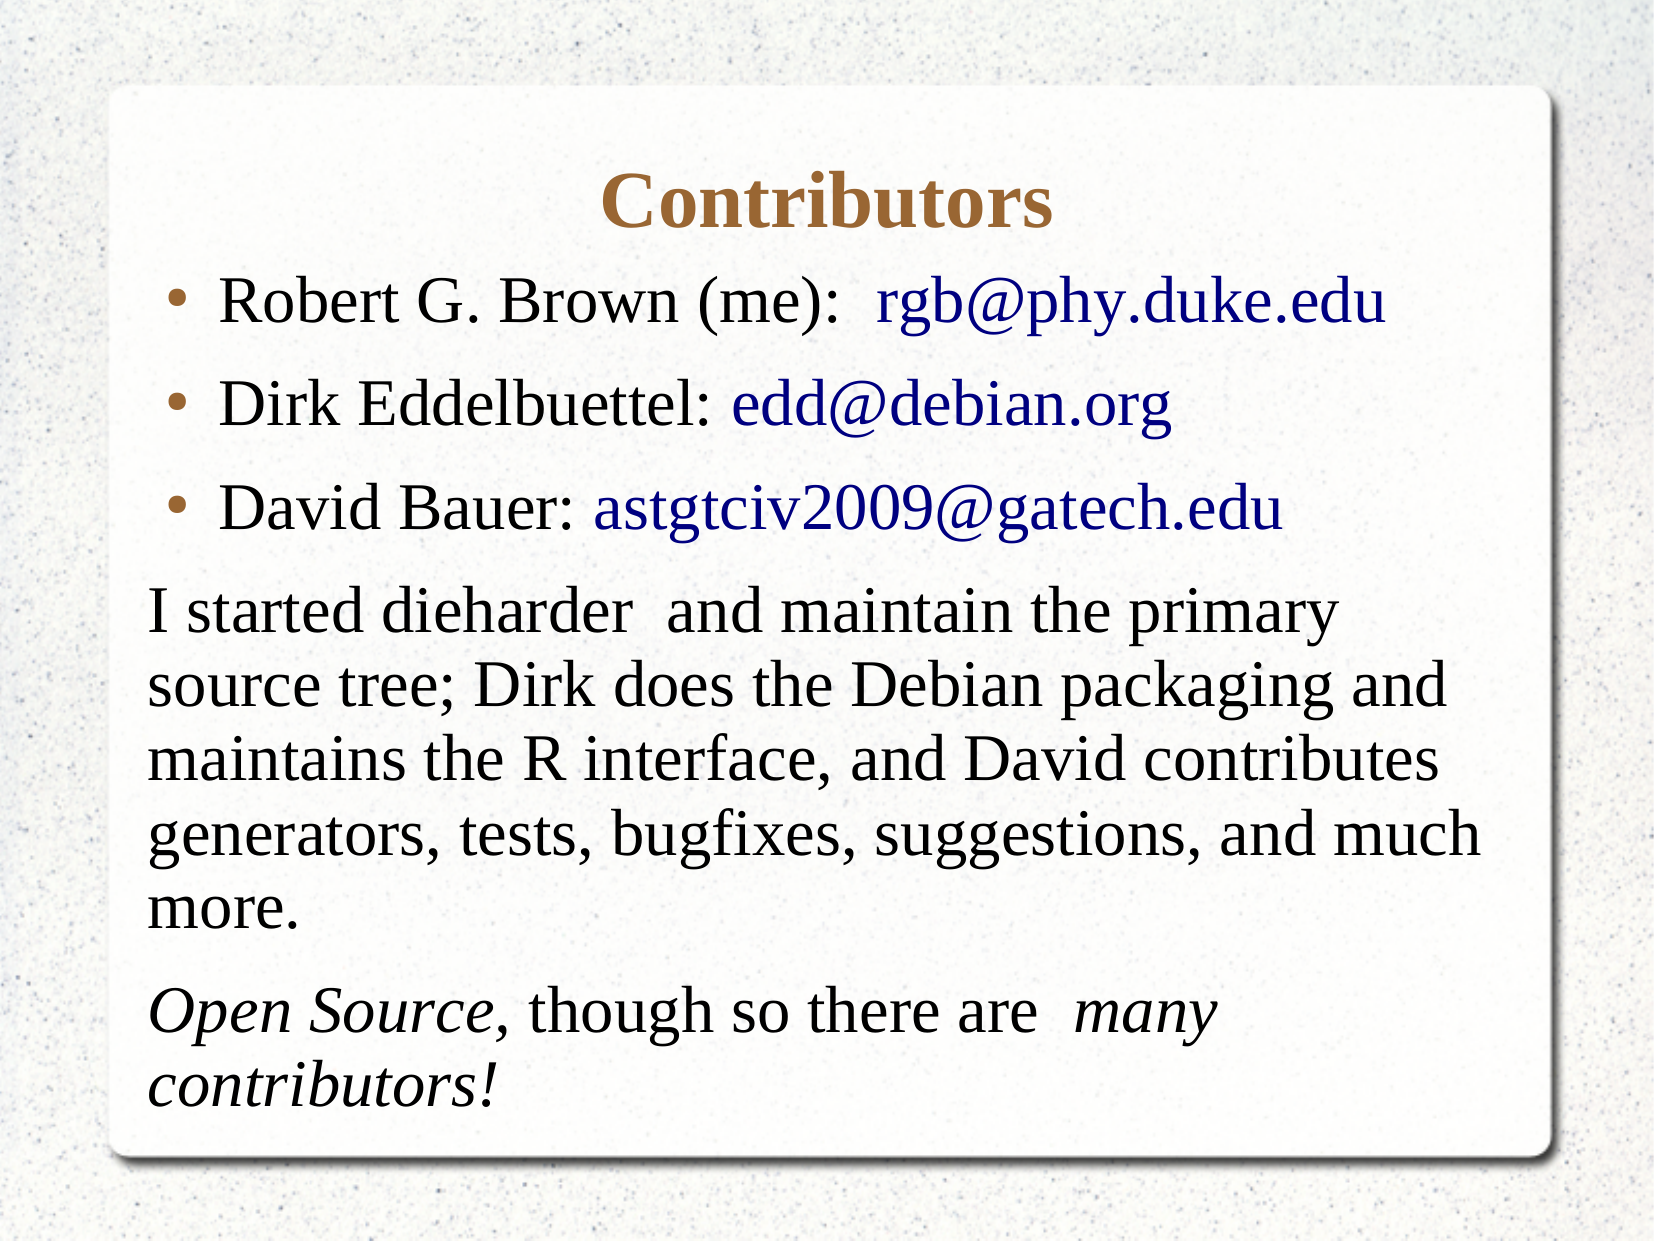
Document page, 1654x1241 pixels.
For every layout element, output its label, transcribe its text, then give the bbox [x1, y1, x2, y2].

list Robert G. Brown (me): rgb@phy.duke.edu Dirk Eddelbuettel: edd@debian.org David Bauer: astgtciv2009@gatech.edu I started dieharder and maintain the primary source tree; Dirk does the Debian packaging and maintains the R interface, and David contributes generators, tests, bugfixes, suggestions, and much more. Open Source, though so there are many contributors! [147, 262, 1501, 1122]
title Contributors [118, 96, 1536, 304]
picture [0, 0, 1654, 1241]
